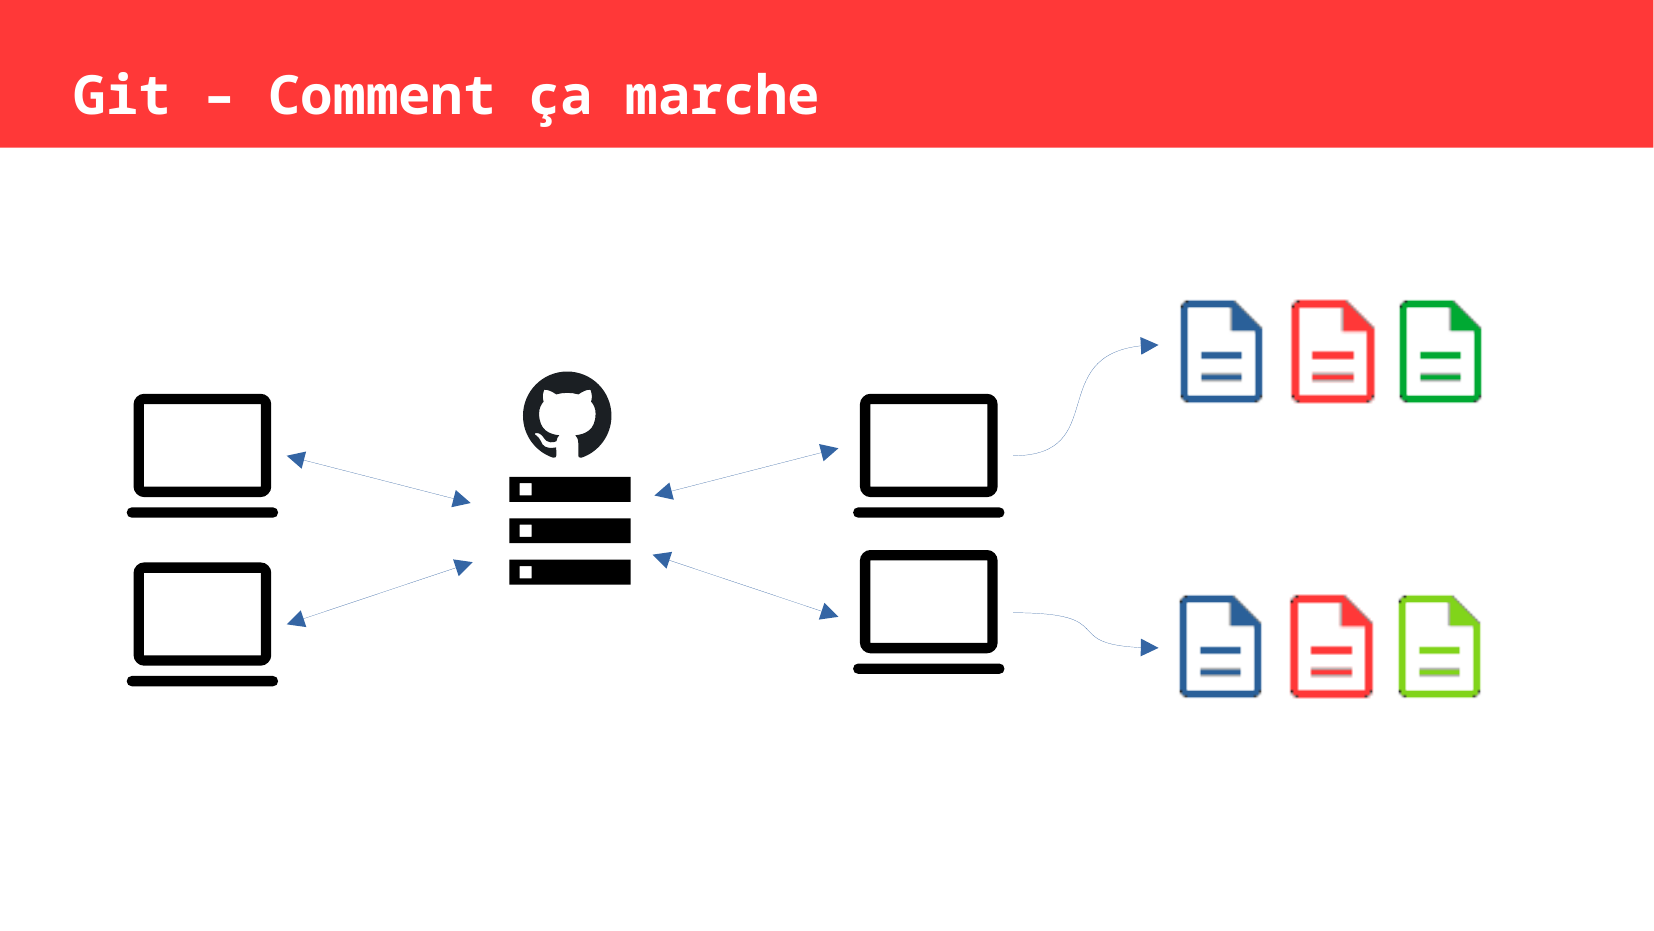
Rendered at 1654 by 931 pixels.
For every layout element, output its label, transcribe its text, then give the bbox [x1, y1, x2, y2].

picture [1158, 288, 1503, 414]
picture [118, 371, 287, 709]
picture [1157, 583, 1502, 709]
text_box [0, 0, 1654, 148]
picture [844, 371, 1014, 697]
text_box Git – Comment ça marche [59, 49, 1506, 119]
picture [487, 371, 653, 614]
